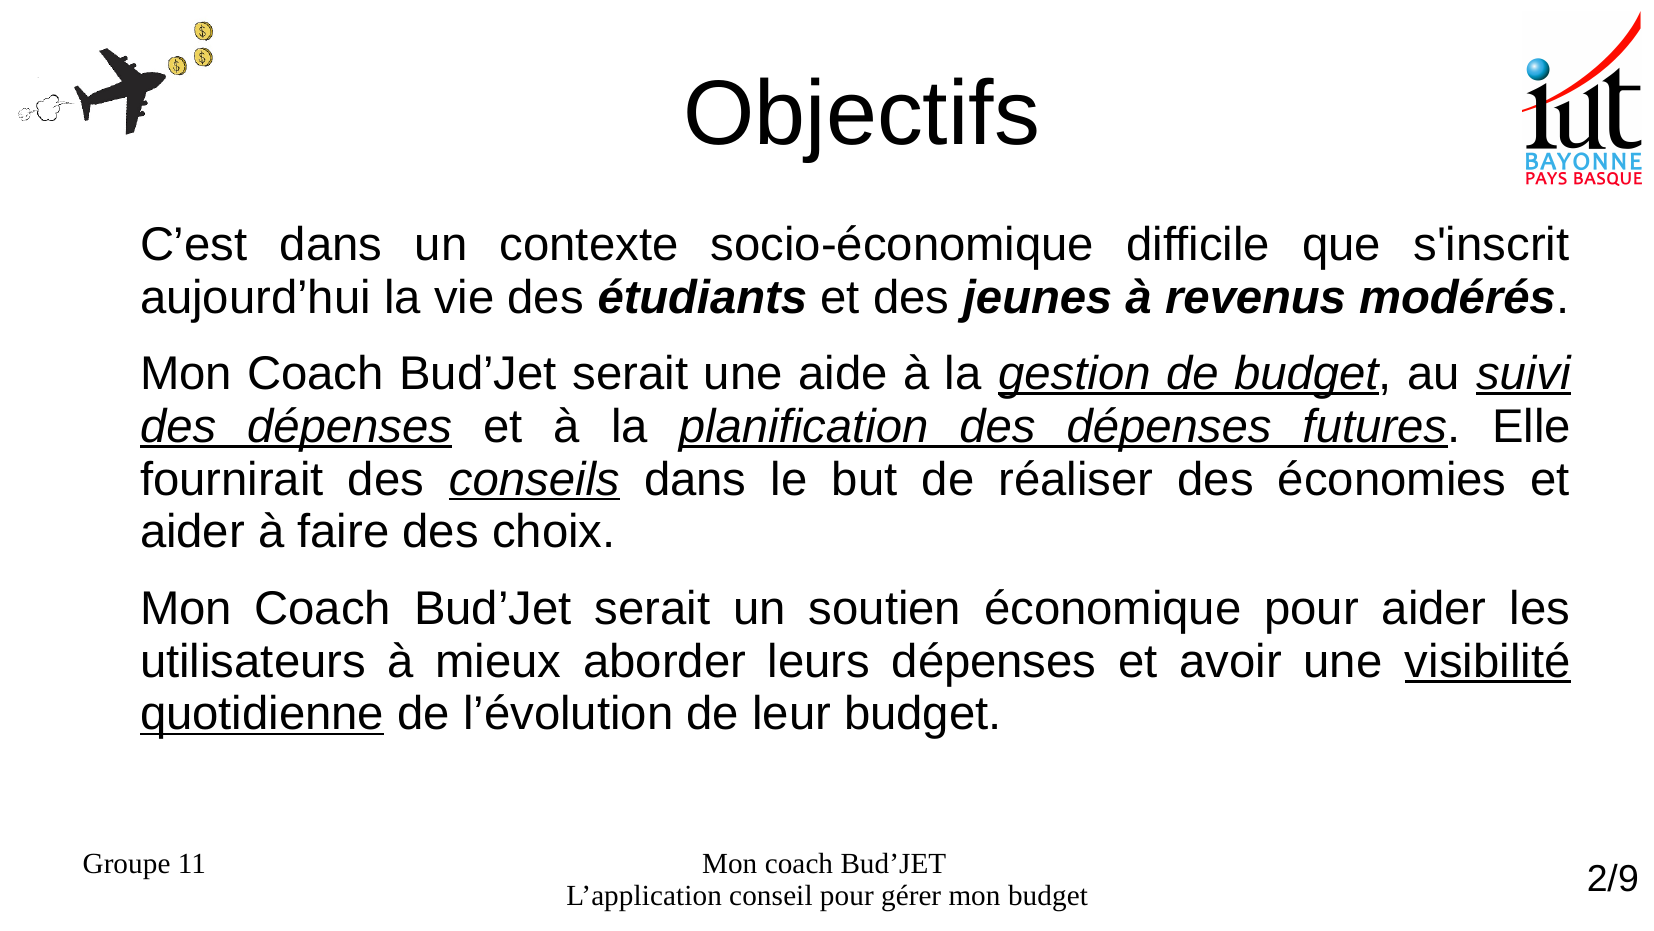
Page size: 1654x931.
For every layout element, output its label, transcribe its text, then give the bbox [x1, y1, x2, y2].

title Objectifs [118, 35, 1607, 191]
picture [11, 8, 225, 142]
list C’est dans un contexte socio-économique difficile que s'inscrit aujourd’hui la vie des étudiants et des jeunes à revenus modérés. Mon Coach Bud’Jet serait une aide à la gestion de budget, au suivi des dépenses et à la planification des dépenses futures. Elle fournirait des conseils dans le but de réaliser des économies et aider à faire des choix. Mon Coach Bud’Jet serait un soutien économique pour aider les utilisateurs à mieux aborder leurs dépenses et avoir une visibilité quotidienne de l’évolution de leur budget. [82, 217, 1571, 758]
picture [1522, 11, 1642, 186]
